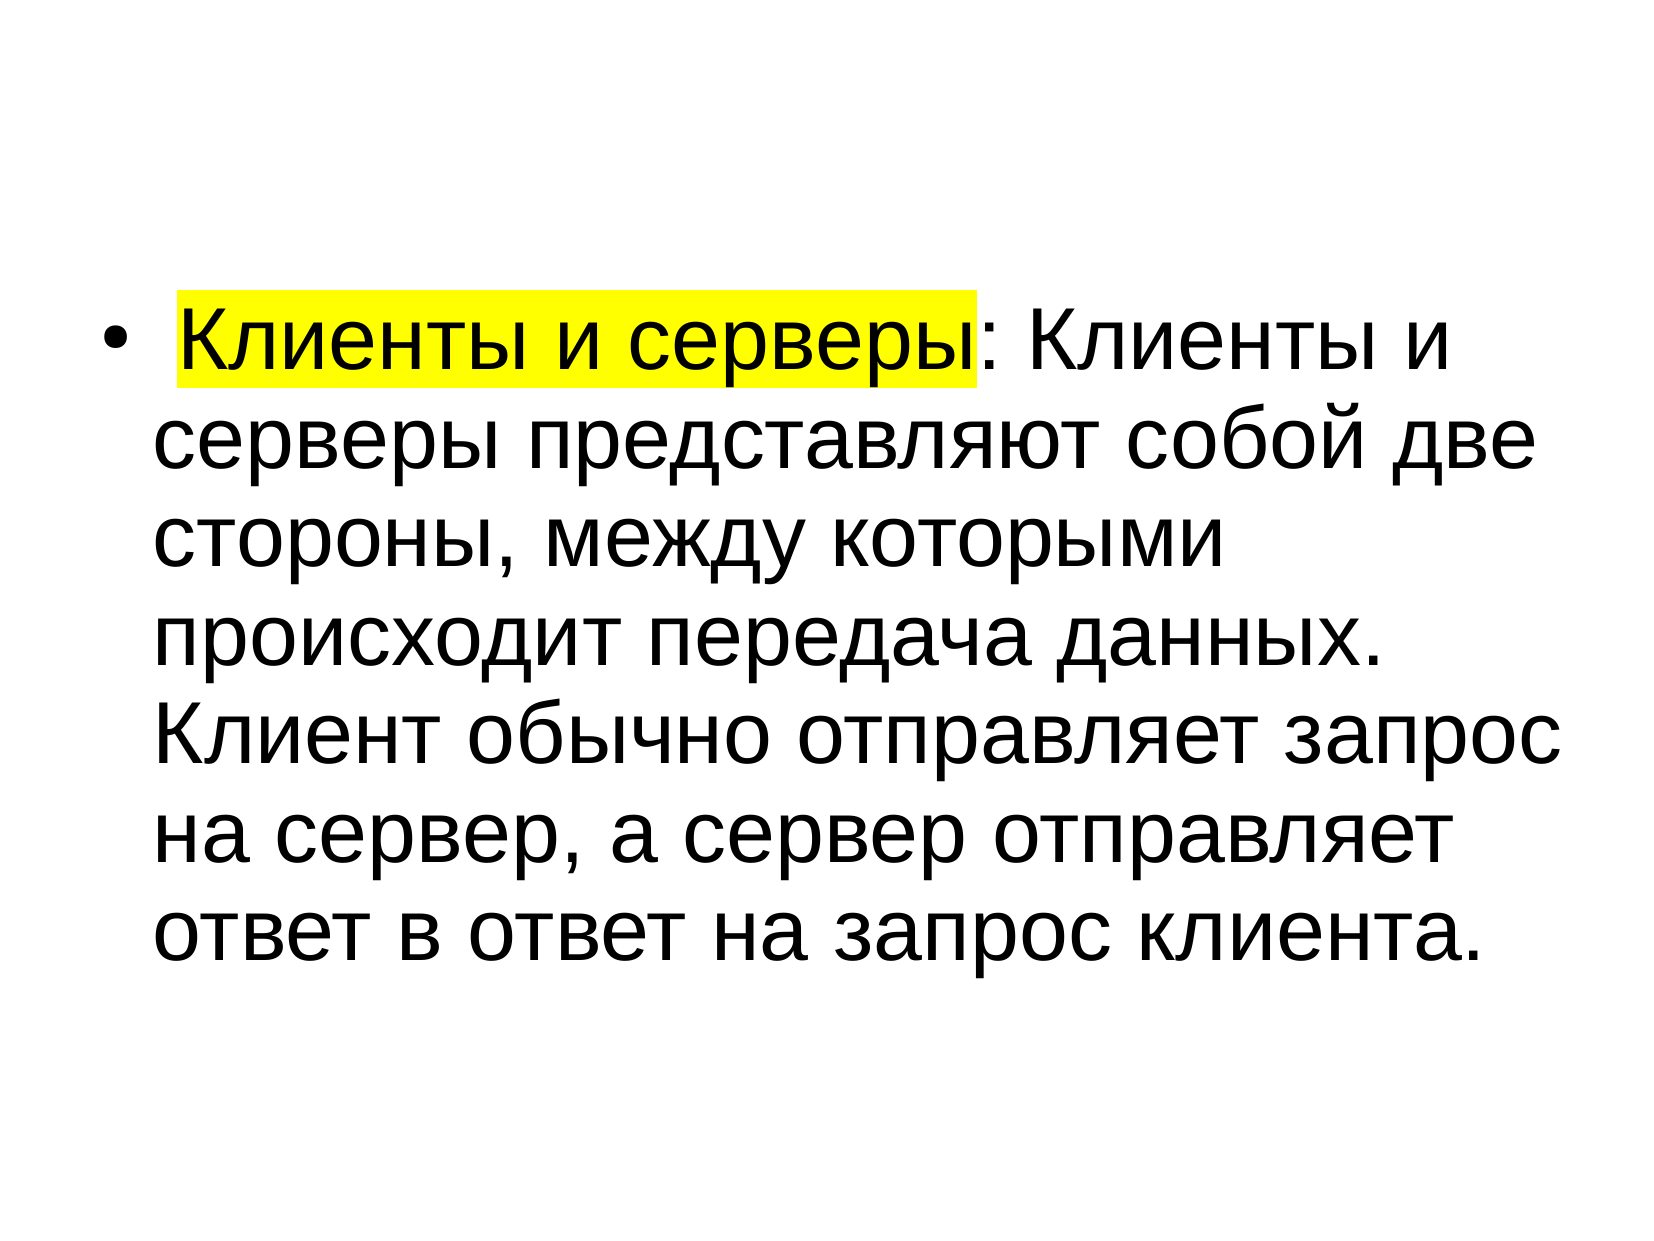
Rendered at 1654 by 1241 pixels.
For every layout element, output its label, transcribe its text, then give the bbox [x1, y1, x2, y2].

list Клиенты и серверы: Клиенты и серверы представляют собой две стороны, между которыми происходит передача данных. Клиент обычно отправляет запрос на сервер, а сервер отправляет ответ в ответ на запрос клиента. [82, 290, 1571, 1010]
